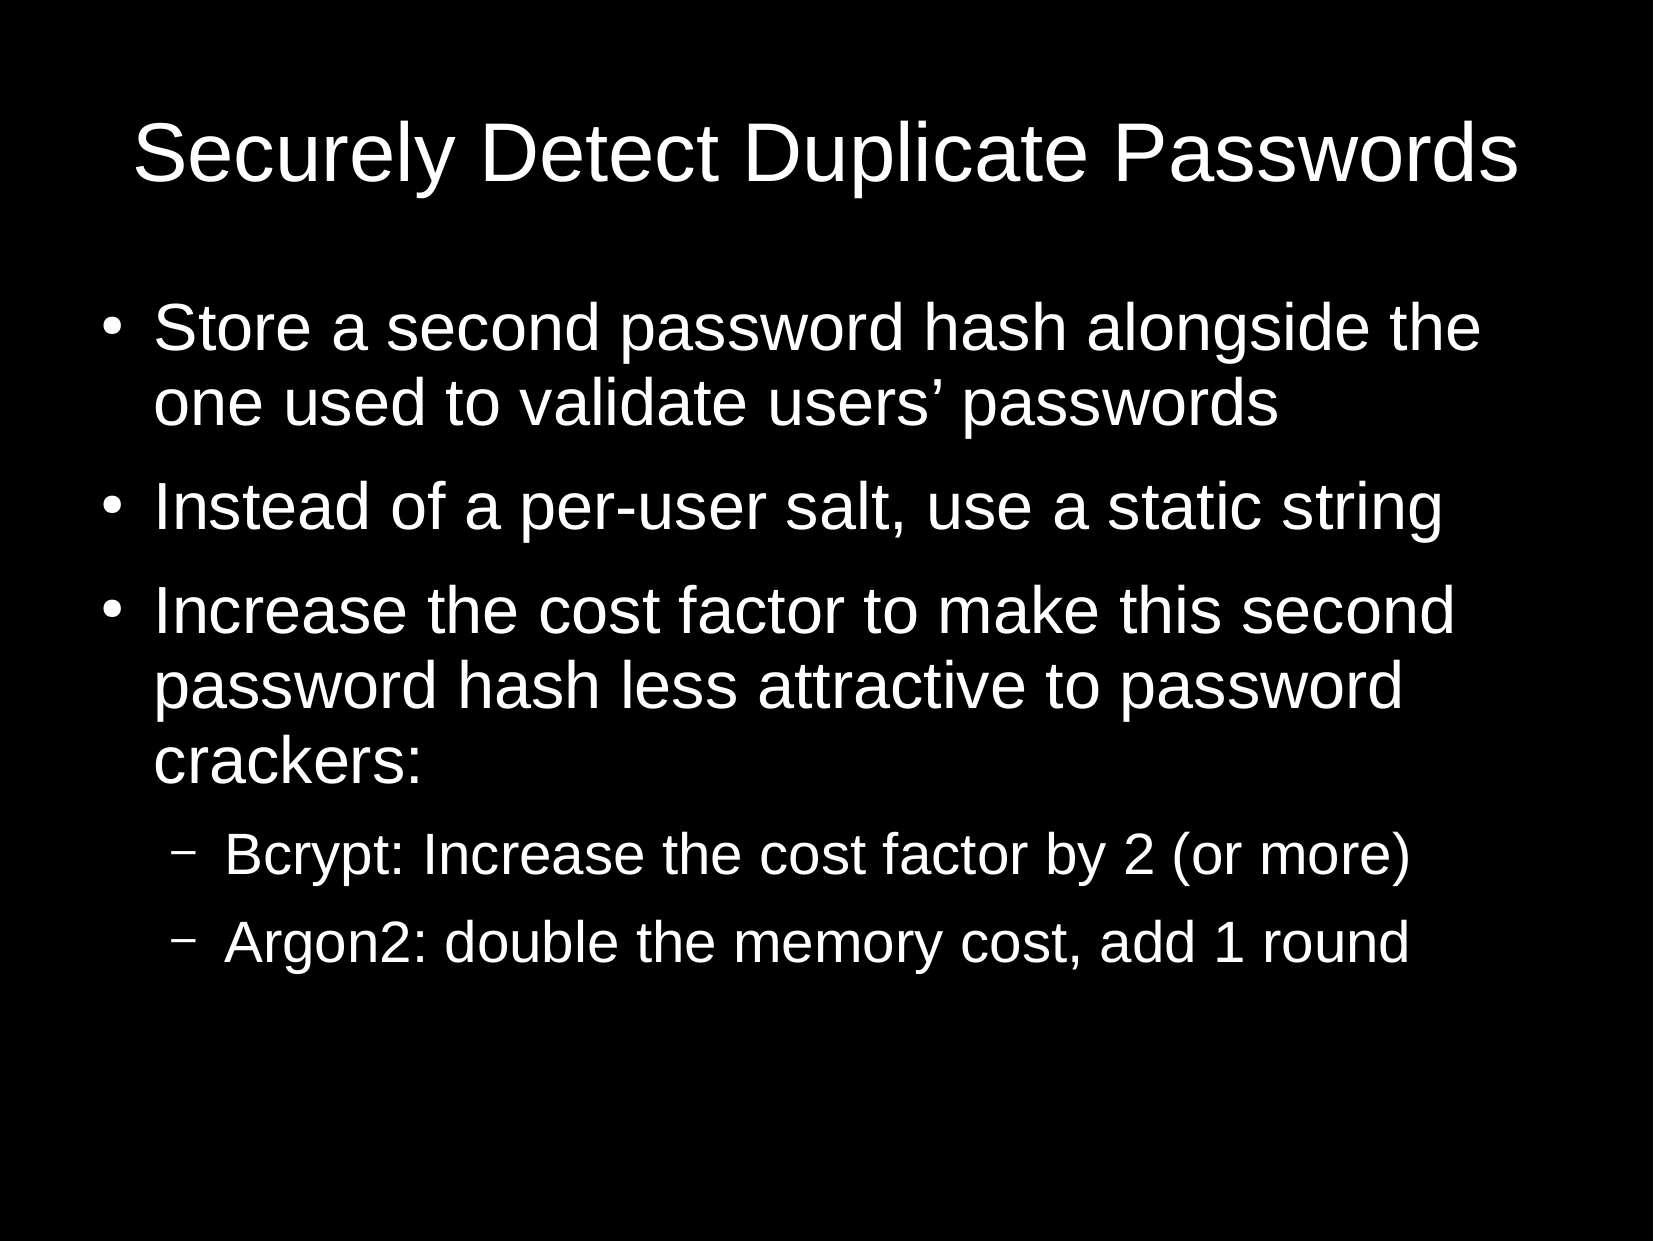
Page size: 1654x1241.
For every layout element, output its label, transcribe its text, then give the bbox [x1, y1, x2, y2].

list Store a second password hash alongside the one used to validate users’ passwords Instead of a per-user salt, use a static string Increase the cost factor to make this second password hash less attractive to password crackers: Bcrypt: Increase the cost factor by 2 (or more) Argon2: double the memory cost, add 1 round [82, 290, 1571, 1156]
title Securely Detect Duplicate Passwords [82, 49, 1571, 257]
